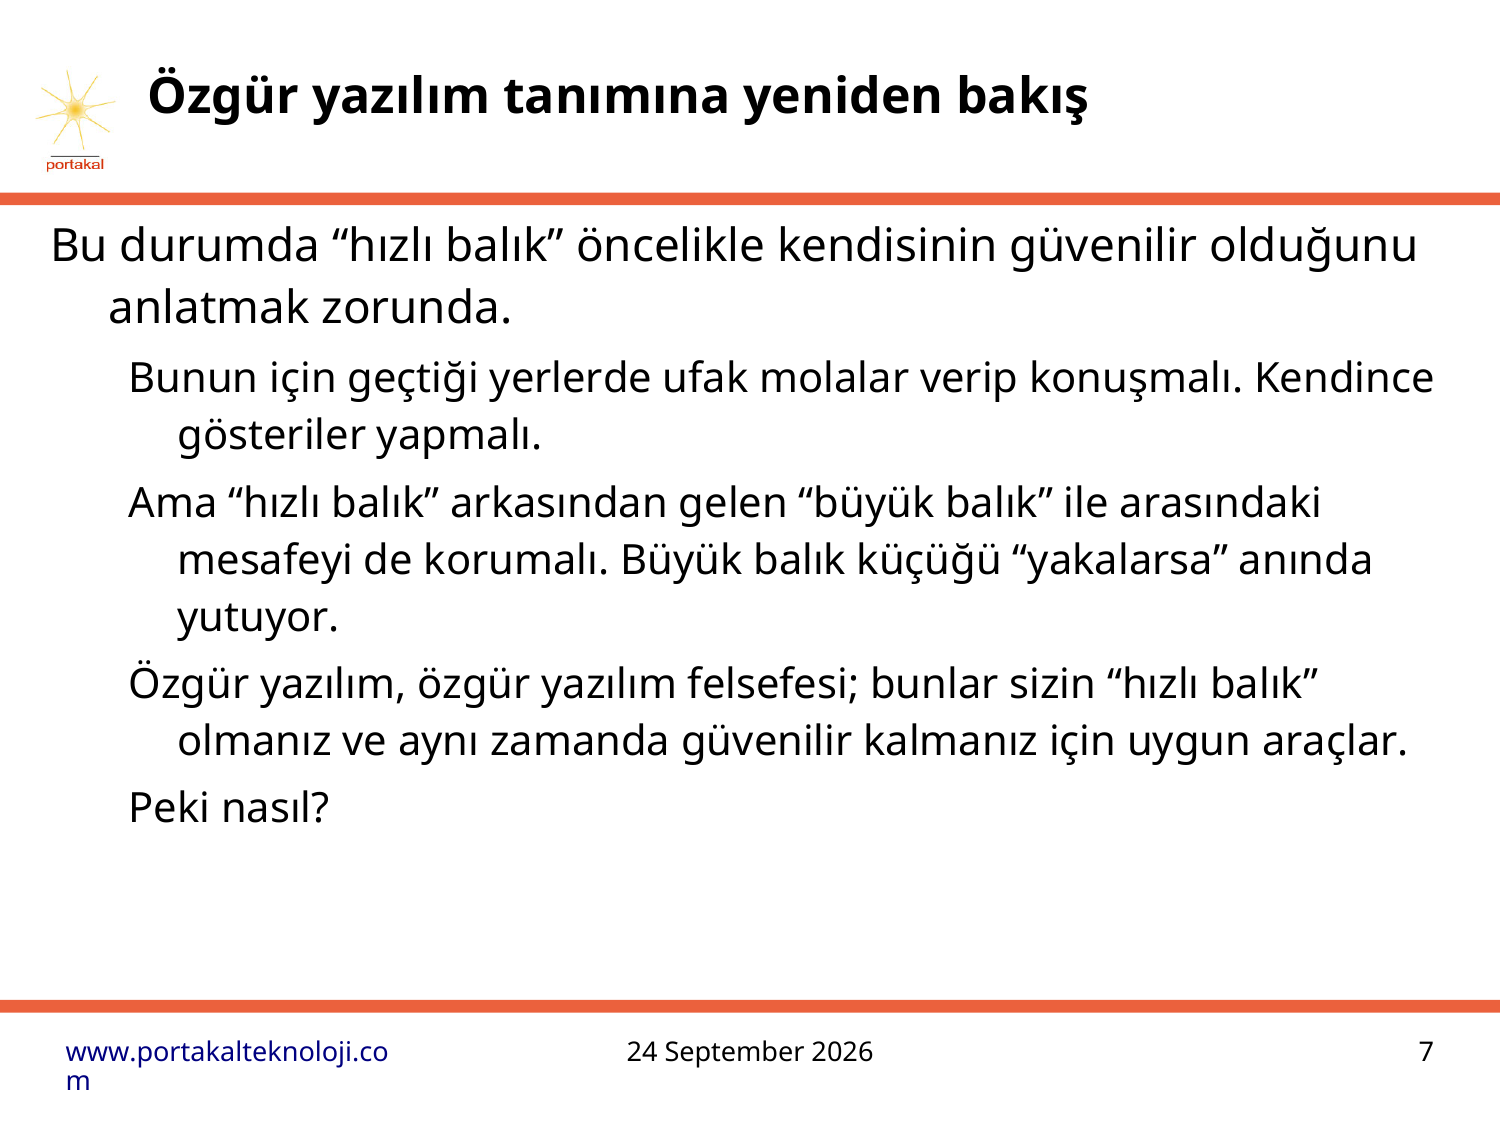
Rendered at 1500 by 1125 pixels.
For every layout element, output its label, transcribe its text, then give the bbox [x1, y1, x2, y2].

list Bu durumda “hızlı balık” öncelikle kendisinin güvenilir olduğunu anlatmak zorunda. Bunun için geçtiği yerlerde ufak molalar verip konuşmalı. Kendince gösteriler yapmalı. Ama “hızlı balık” arkasından gelen “büyük balık” ile arasındaki mesafeyi de korumalı. Büyük balık küçüğü “yakalarsa” anında yutuyor. Özgür yazılım, özgür yazılım felsefesi; bunlar sizin “hızlı balık” olmanız ve aynı zamanda güvenilir kalmanız için uygun araçlar. Peki nasıl? [50, 212, 1450, 873]
picture [29, 5, 120, 184]
title Özgür yazılım tanımına yeniden bakış [147, 7, 1450, 181]
